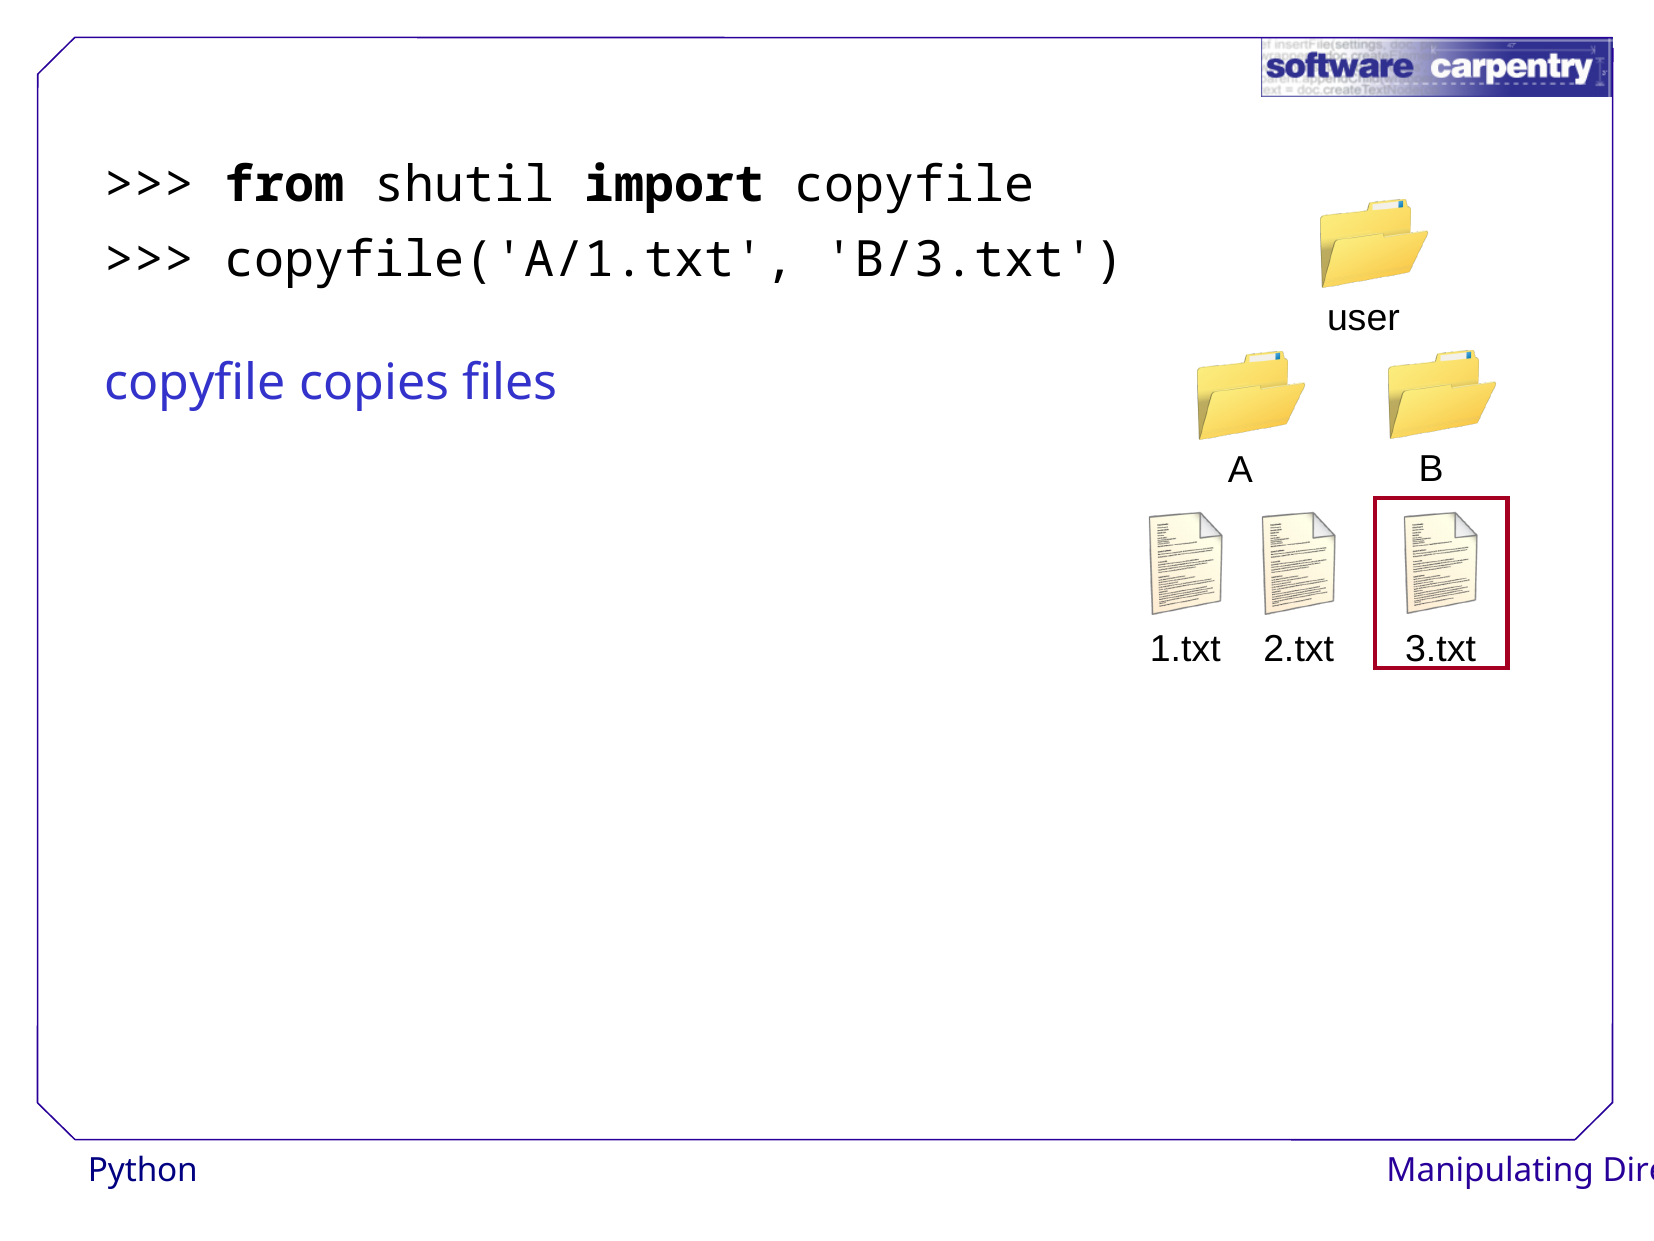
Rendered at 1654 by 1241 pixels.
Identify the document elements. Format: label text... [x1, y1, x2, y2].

picture [1384, 336, 1500, 452]
text_box user [1312, 289, 1415, 347]
text_box copyfile copies files [89, 327, 809, 422]
picture [1316, 185, 1432, 301]
text_box 1.txt [1135, 620, 1236, 678]
picture [1261, 39, 1613, 97]
text_box 3.txt [1390, 670, 1492, 678]
text_box 3.txt [1390, 620, 1492, 666]
text_box >>> from shutil import copyfile >>> copyfile('A/1.txt', 'B/3.txt') [89, 128, 1512, 1037]
text_box B [1403, 452, 1459, 496]
text_box 2.txt [1248, 620, 1350, 678]
text_box A [1212, 453, 1268, 499]
picture [1384, 505, 1498, 620]
picture [1193, 337, 1309, 453]
picture [1129, 505, 1356, 620]
